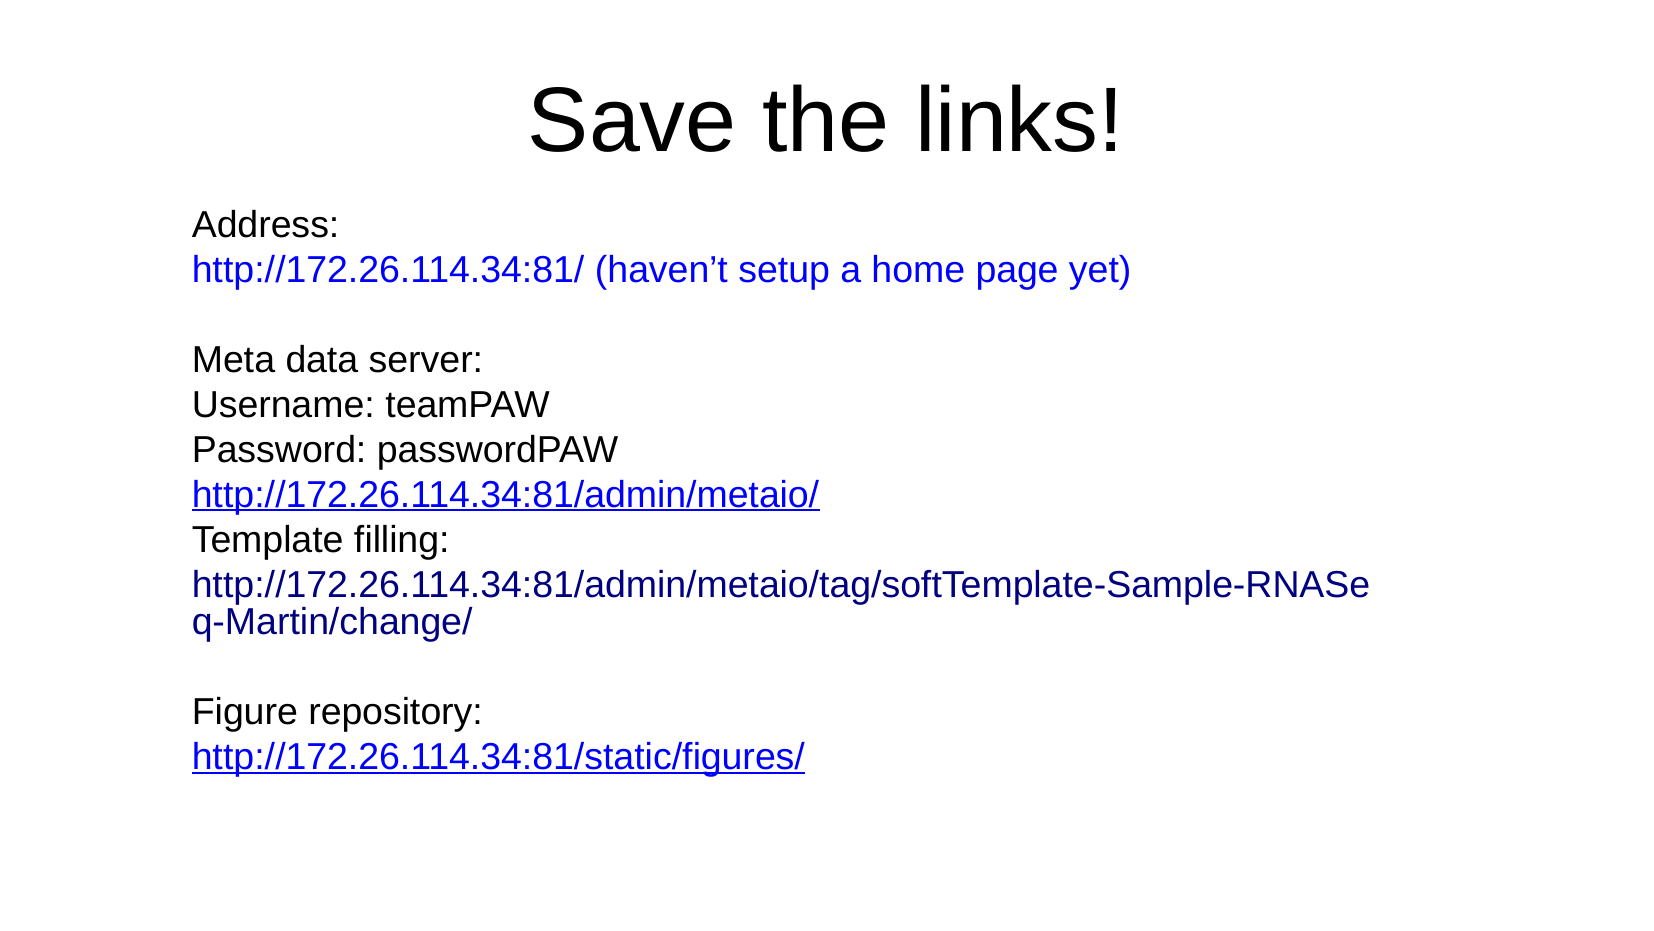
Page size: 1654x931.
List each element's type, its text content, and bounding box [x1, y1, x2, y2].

text_box Save the links! [82, 37, 1571, 193]
text_box Address: http://172.26.114.34:81/ (haven’t setup a home page yet) Meta data server: Username: teamPAW Password: passwordPAW http://172.26.114.34:81/admin/metaio/ Template filling: http://172.26.114.34:81/admin/metaio/tag/softTemplate-Sample-RNASeq-Martin/change/ Figure repository: http://172.26.114.34:81/static/figures/ [177, 192, 1394, 669]
